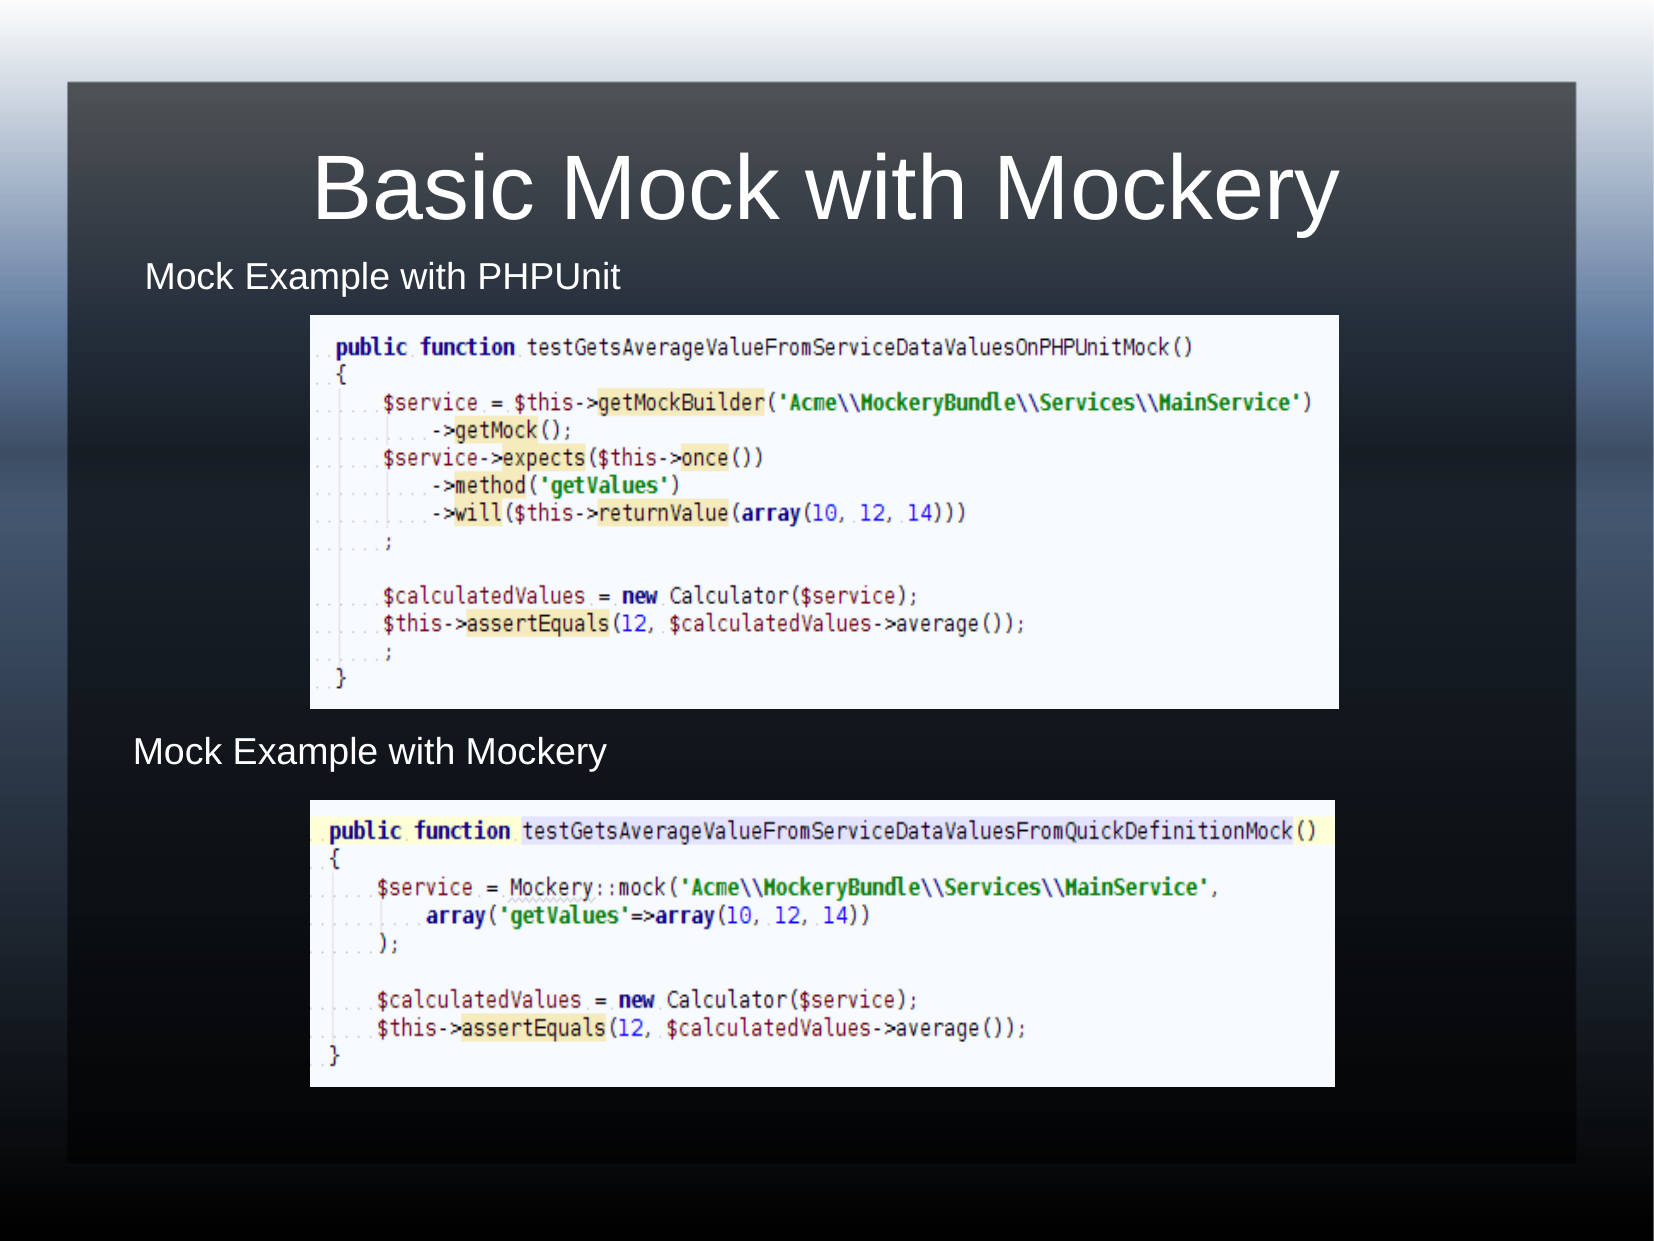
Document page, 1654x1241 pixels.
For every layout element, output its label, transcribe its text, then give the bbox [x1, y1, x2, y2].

title Basic Mock with Mockery [82, 84, 1571, 292]
text_box Mock Example with PHPUnit [129, 248, 875, 305]
picture [0, 0, 1654, 1241]
text_box Mock Example with Mockery [118, 722, 886, 780]
